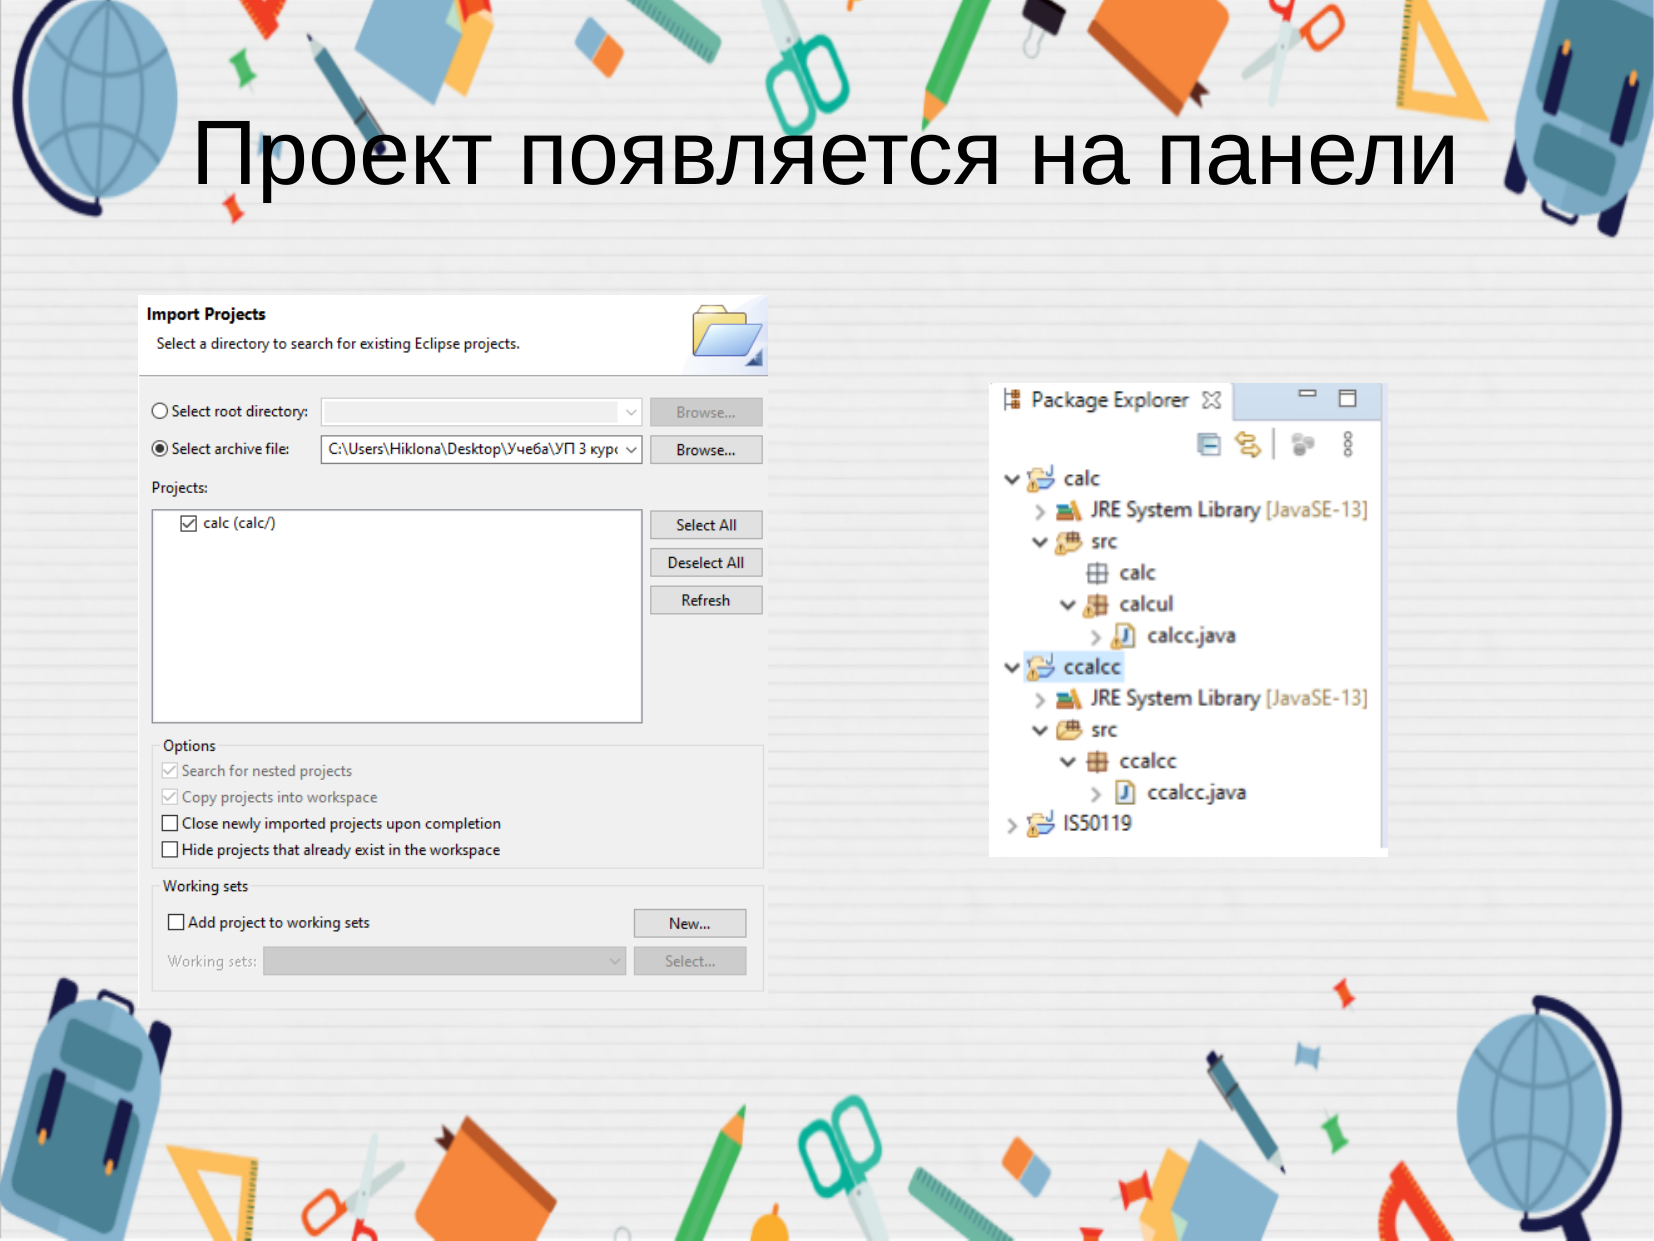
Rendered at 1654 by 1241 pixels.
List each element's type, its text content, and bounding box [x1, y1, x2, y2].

picture [0, 0, 1654, 1241]
title Проект появляется на панели [82, 49, 1571, 257]
